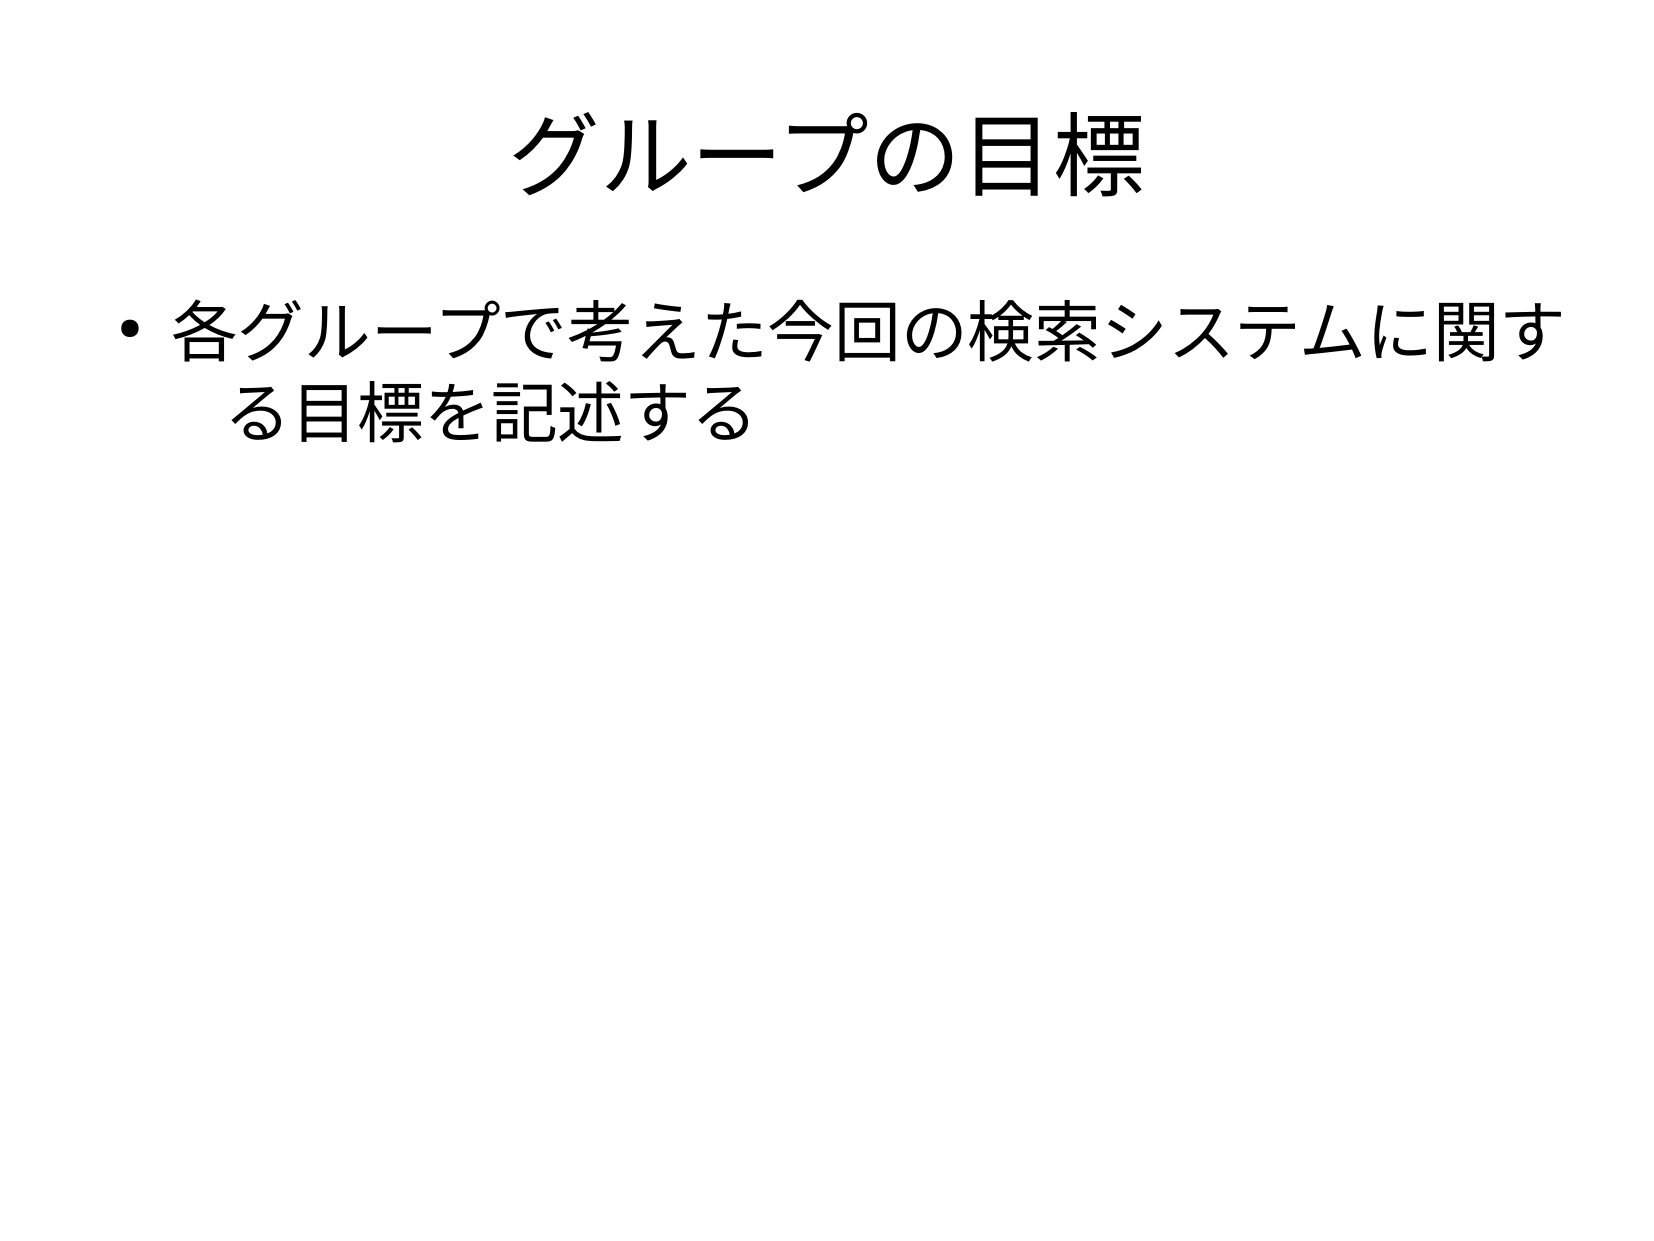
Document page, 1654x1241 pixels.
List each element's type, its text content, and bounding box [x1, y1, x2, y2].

list 各グループで考えた今回の検索システムに関する目標を記述する [82, 290, 1571, 1109]
title グループの目標 [82, 49, 1571, 257]
